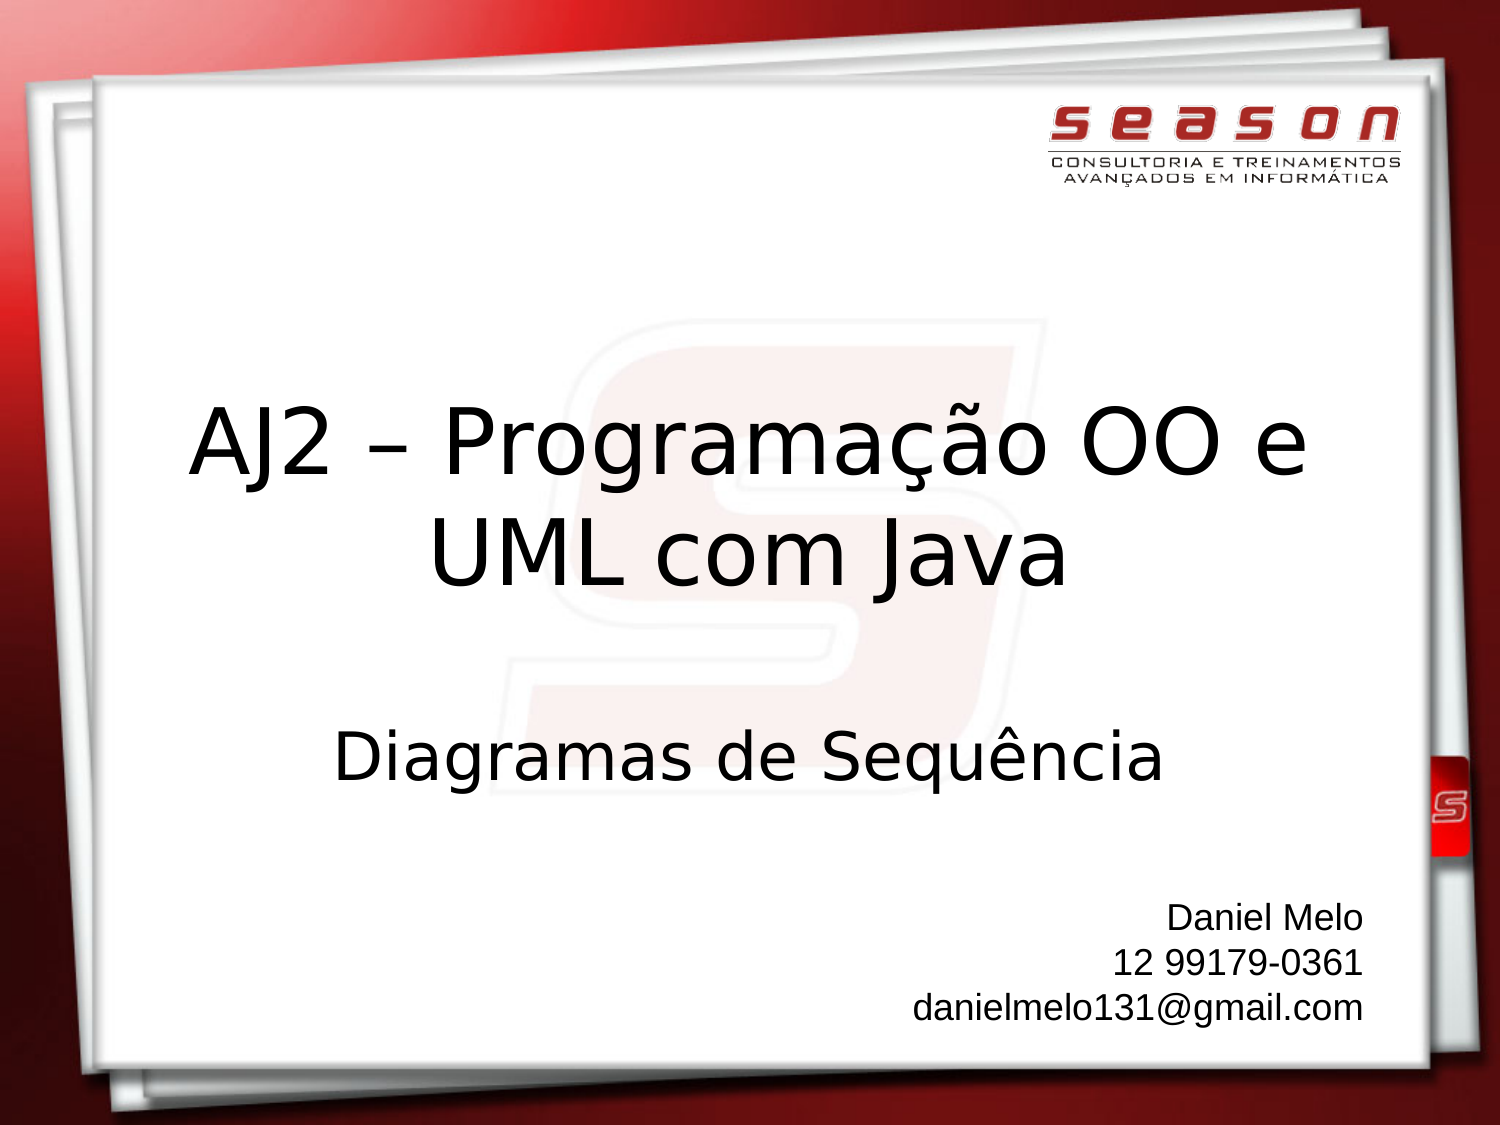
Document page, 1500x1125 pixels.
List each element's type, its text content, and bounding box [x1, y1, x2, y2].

text_box Daniel Melo 12 99179-0361 danielmelo131@gmail.com [897, 885, 1382, 1052]
title AJ2 – Programação OO e UML com Java Diagramas de Sequência [112, 375, 1388, 801]
picture [0, 0, 1500, 1125]
